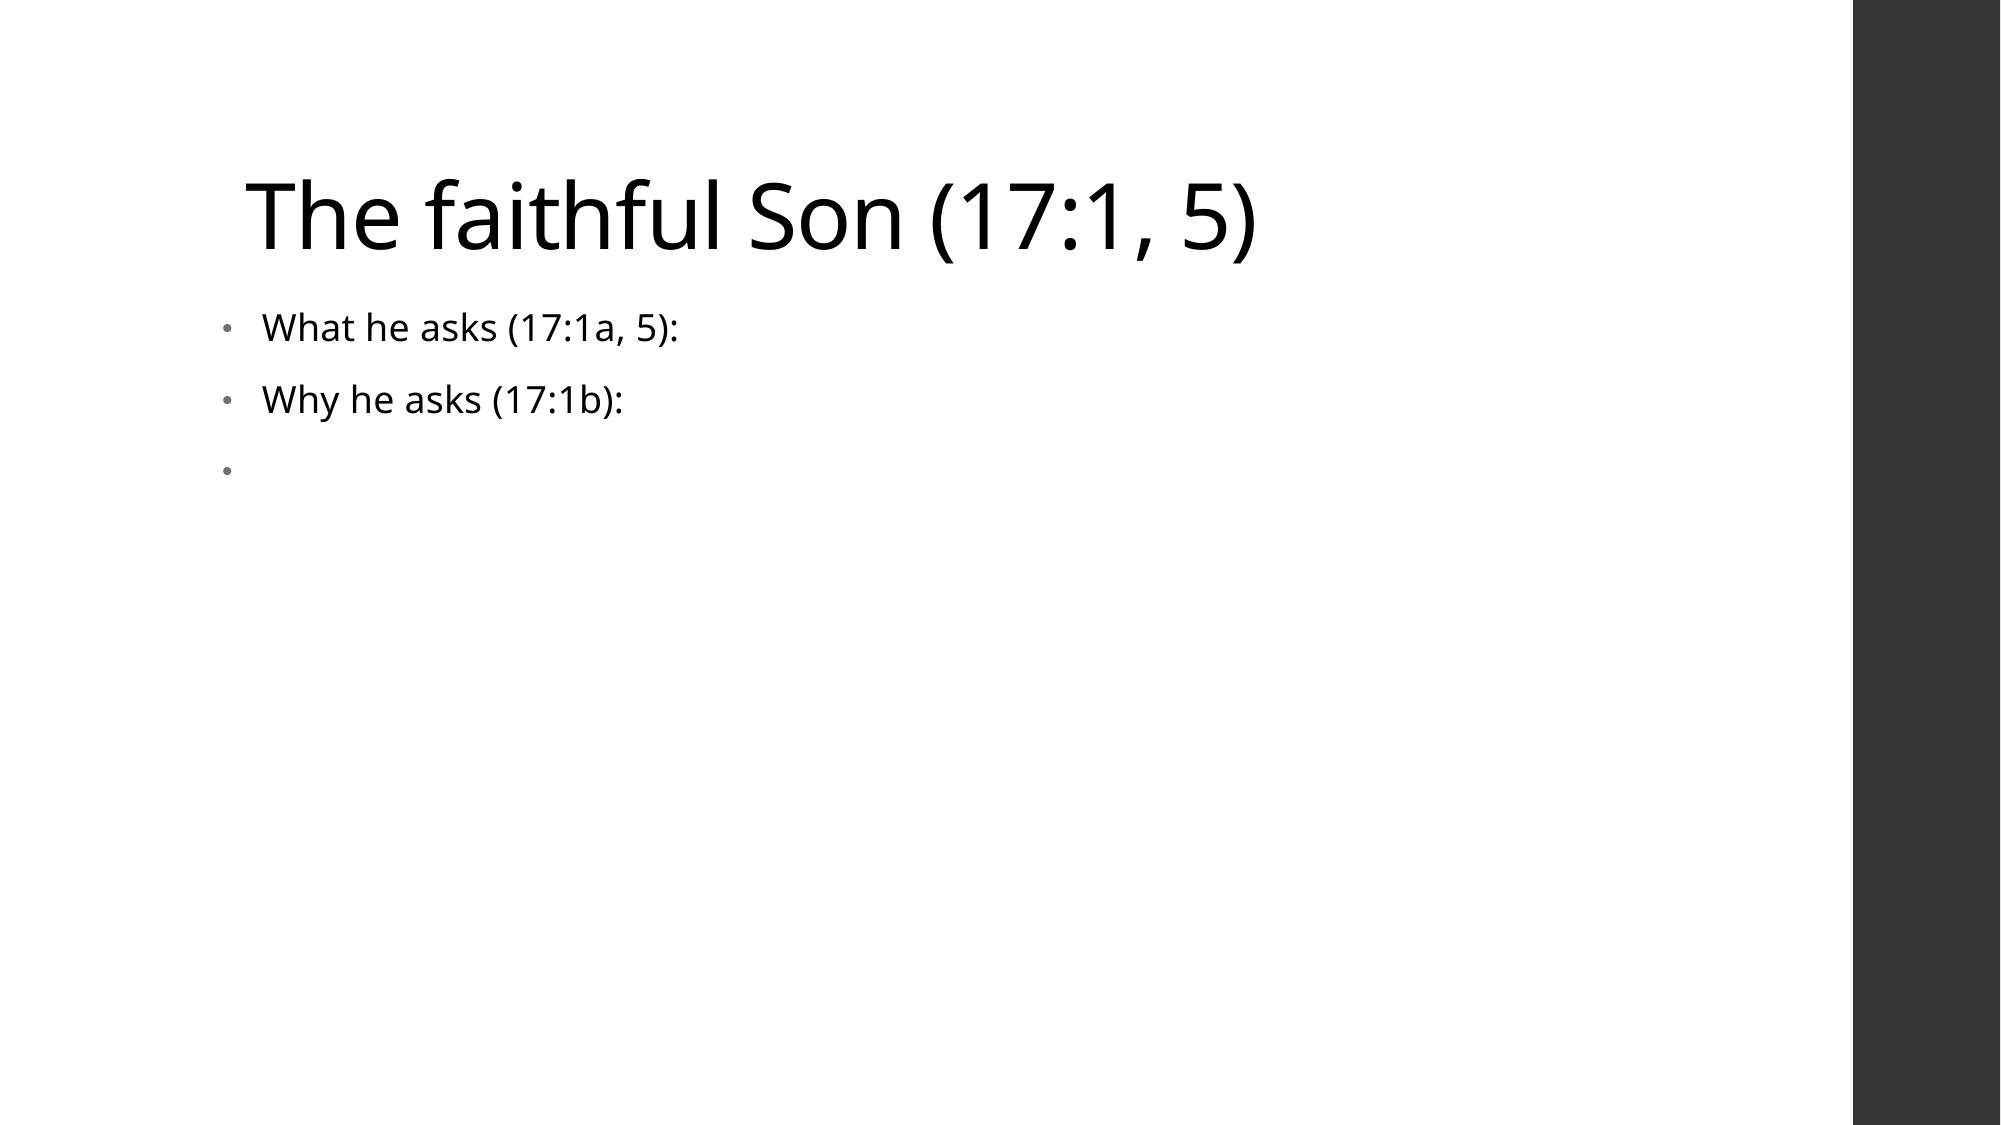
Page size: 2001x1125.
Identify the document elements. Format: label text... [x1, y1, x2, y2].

list What he asks (17:1a, 5): Why he asks (17:1b): [206, 299, 1617, 1014]
title The faithful Son (17:1, 5) [206, 60, 1797, 278]
